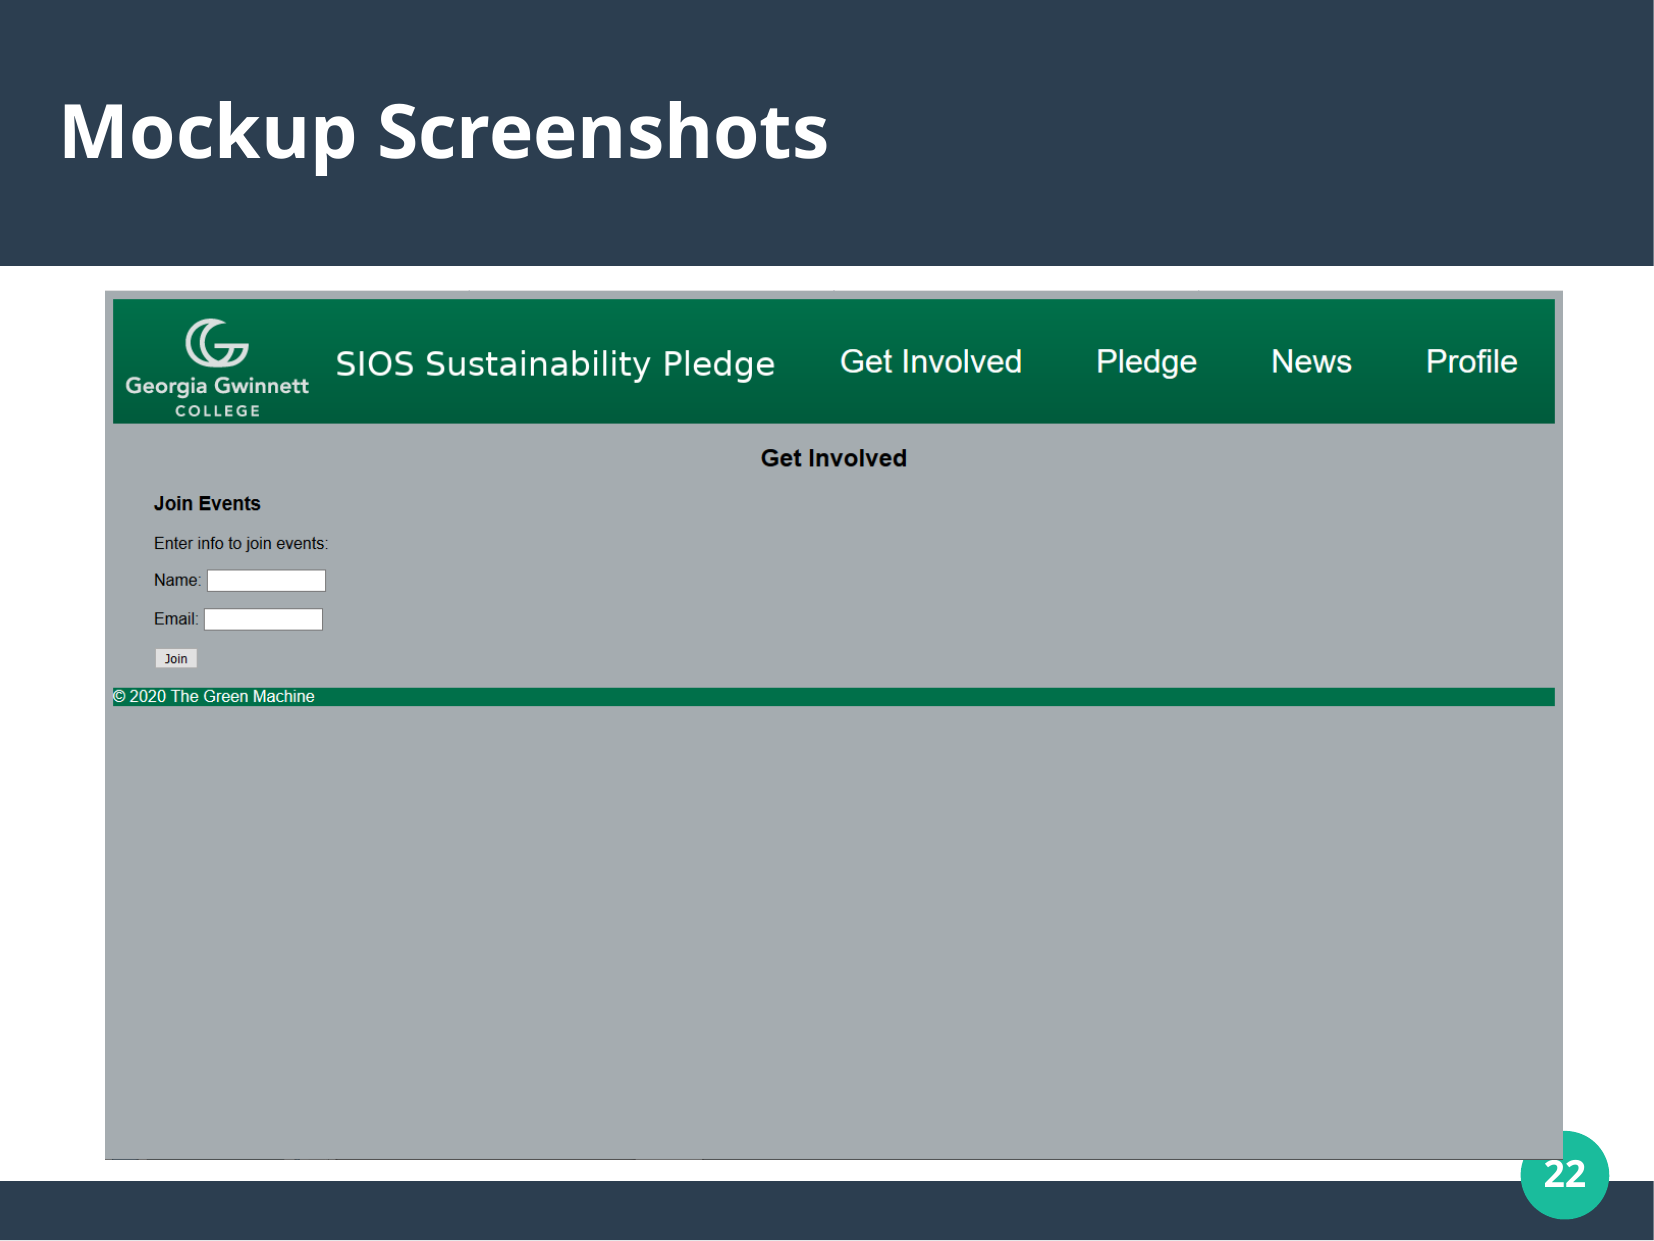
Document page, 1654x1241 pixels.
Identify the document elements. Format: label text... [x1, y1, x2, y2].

title Mockup Screenshots [59, 49, 1595, 207]
picture [105, 290, 1563, 1160]
text_box [1505, 1116, 1625, 1235]
